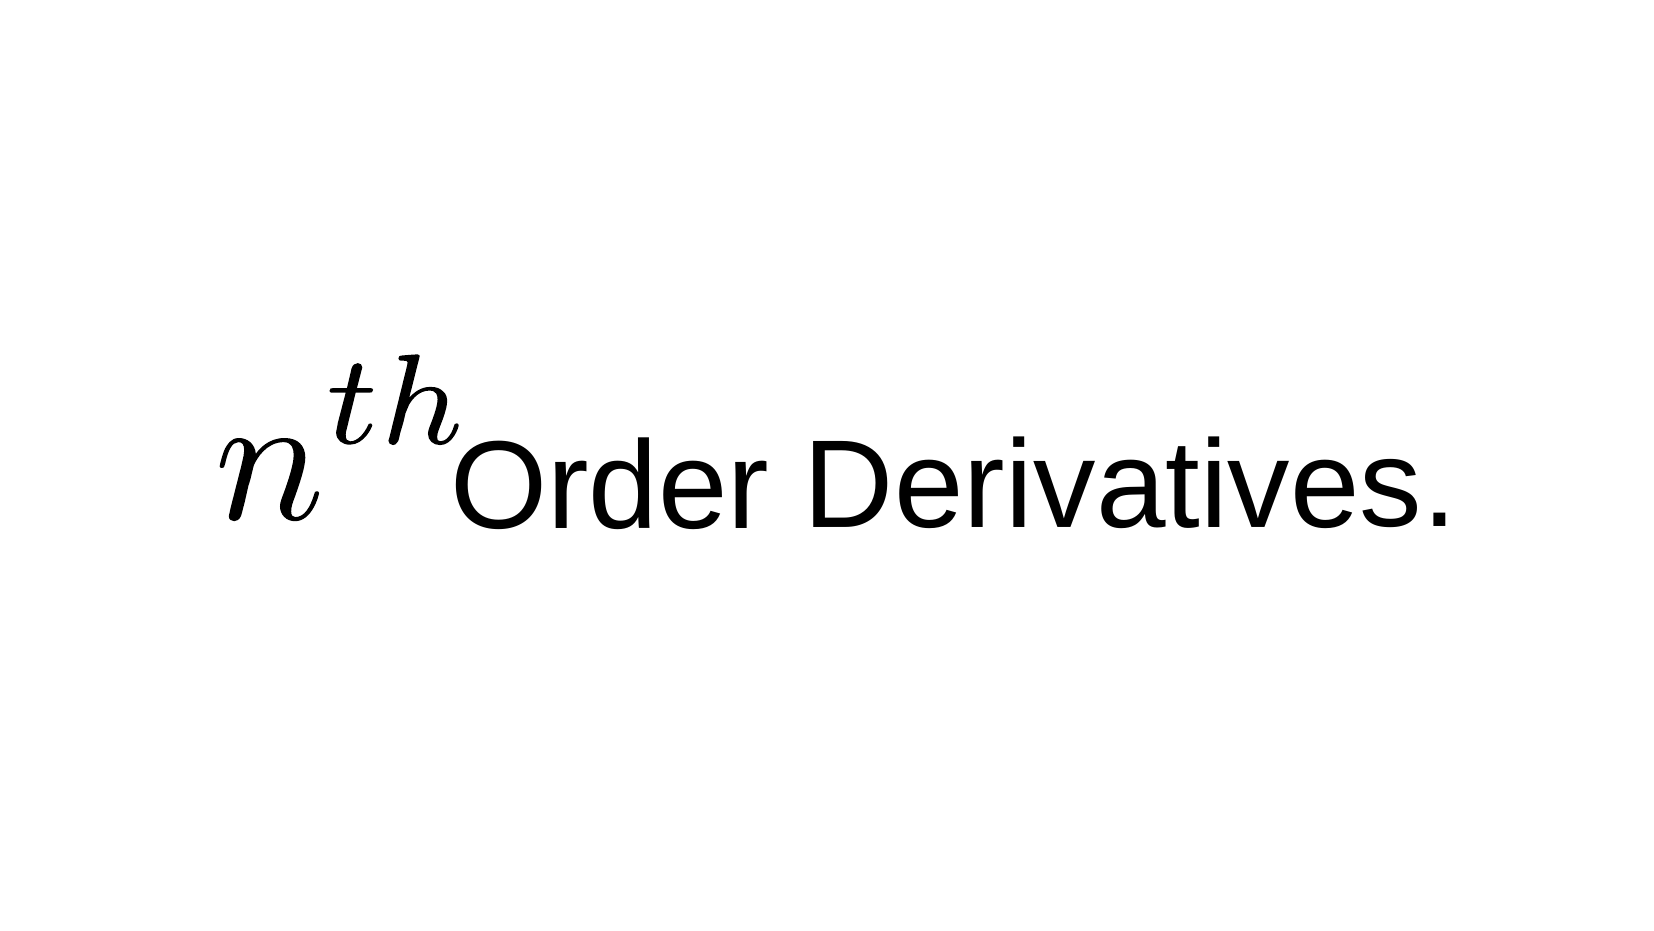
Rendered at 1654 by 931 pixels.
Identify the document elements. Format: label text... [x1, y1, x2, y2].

title Order Derivatives. [115, 210, 1514, 759]
text_box [219, 354, 459, 522]
